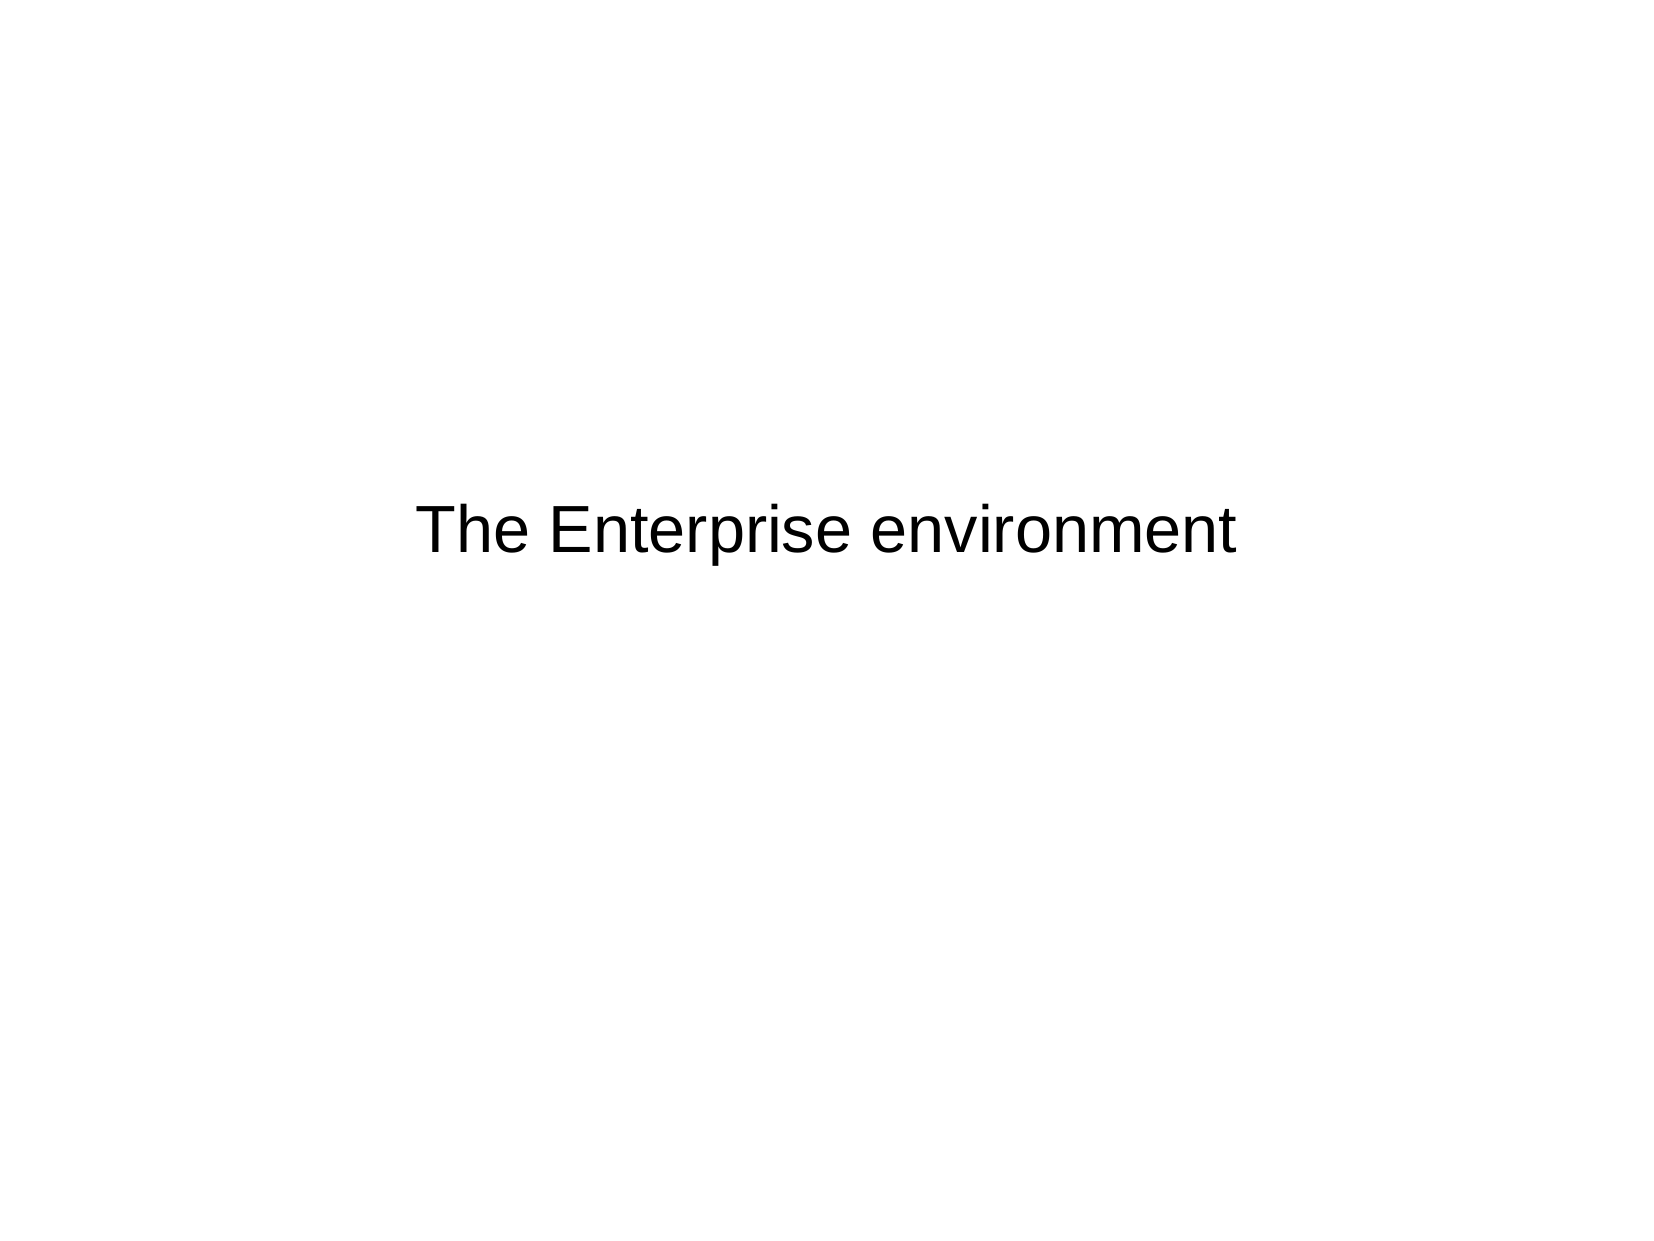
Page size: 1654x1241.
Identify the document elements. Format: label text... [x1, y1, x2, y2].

subtitle The Enterprise environment [82, 49, 1571, 1010]
